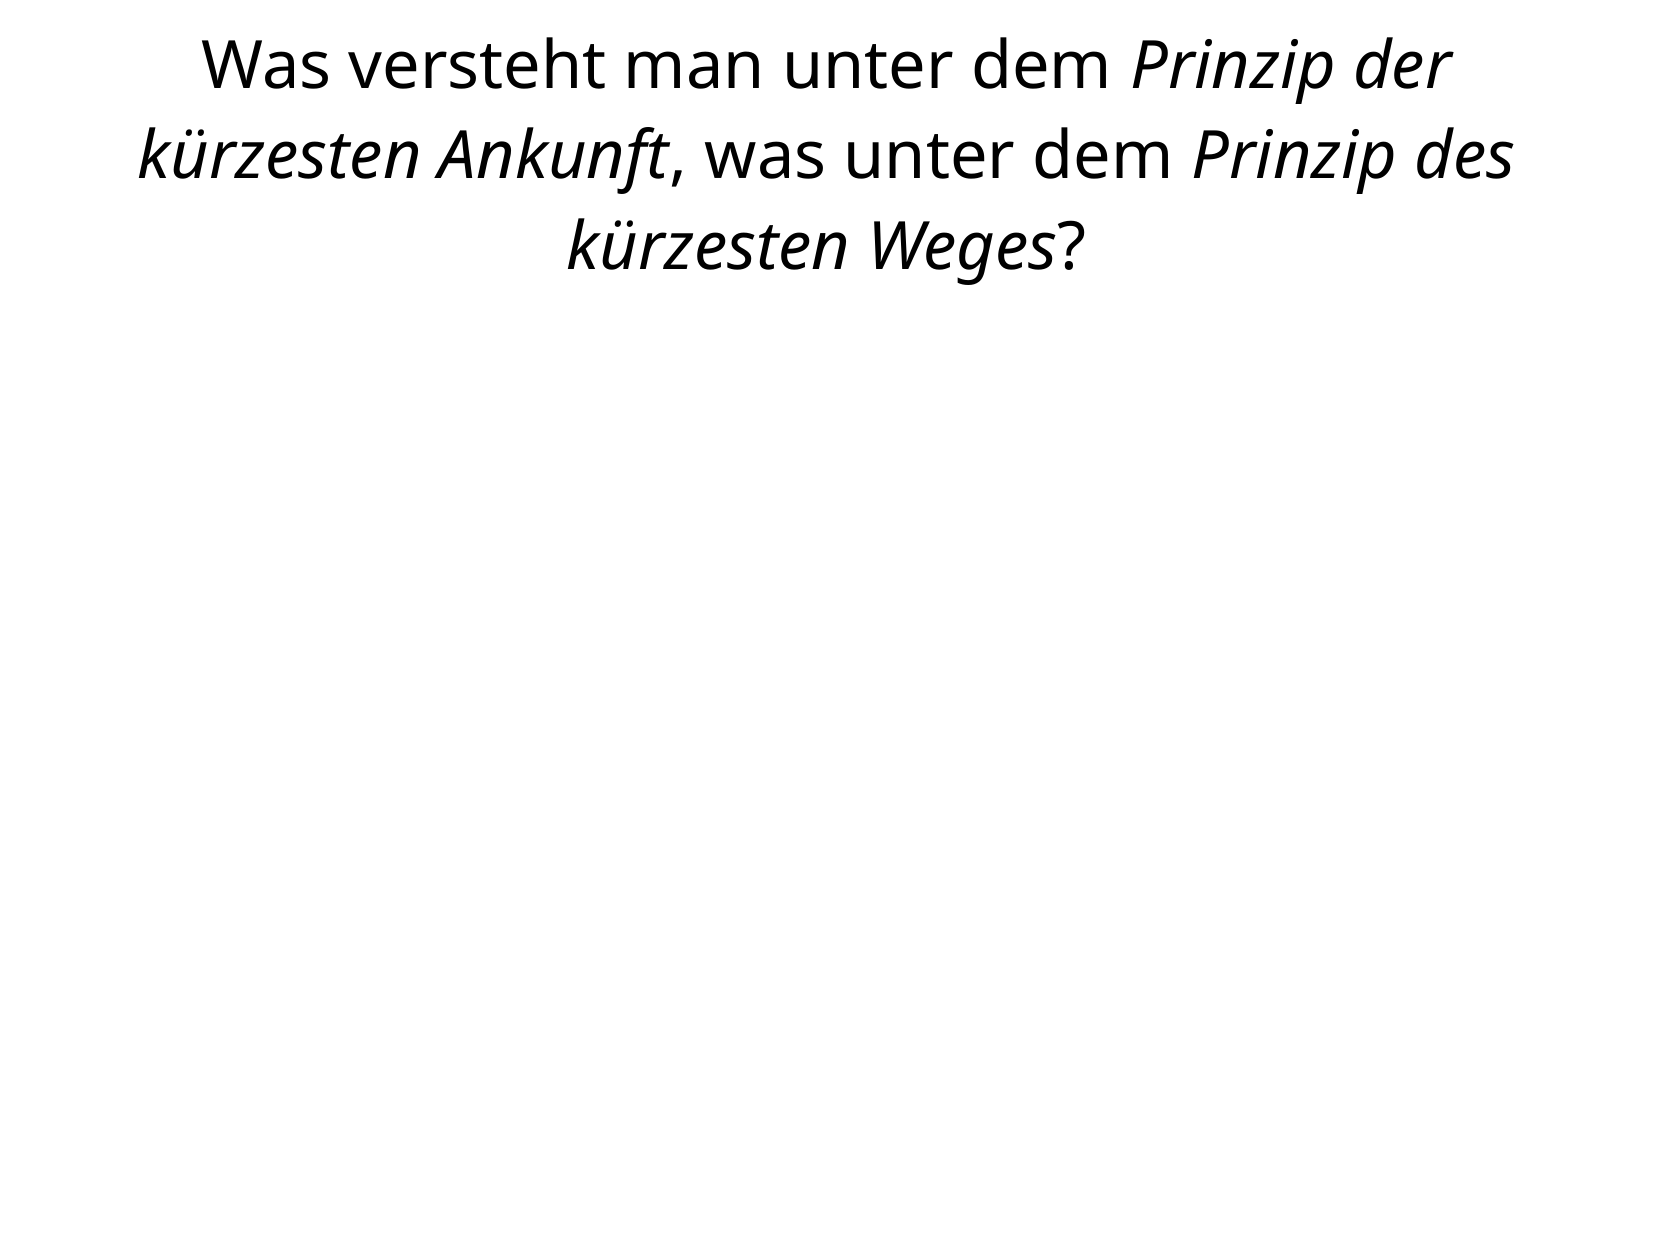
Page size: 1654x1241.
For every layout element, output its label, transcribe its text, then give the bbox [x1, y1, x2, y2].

title Was versteht man unter dem Prinzip der kürzesten Ankunft, was unter dem Prinzip des kürzesten Weges? [82, 19, 1571, 287]
